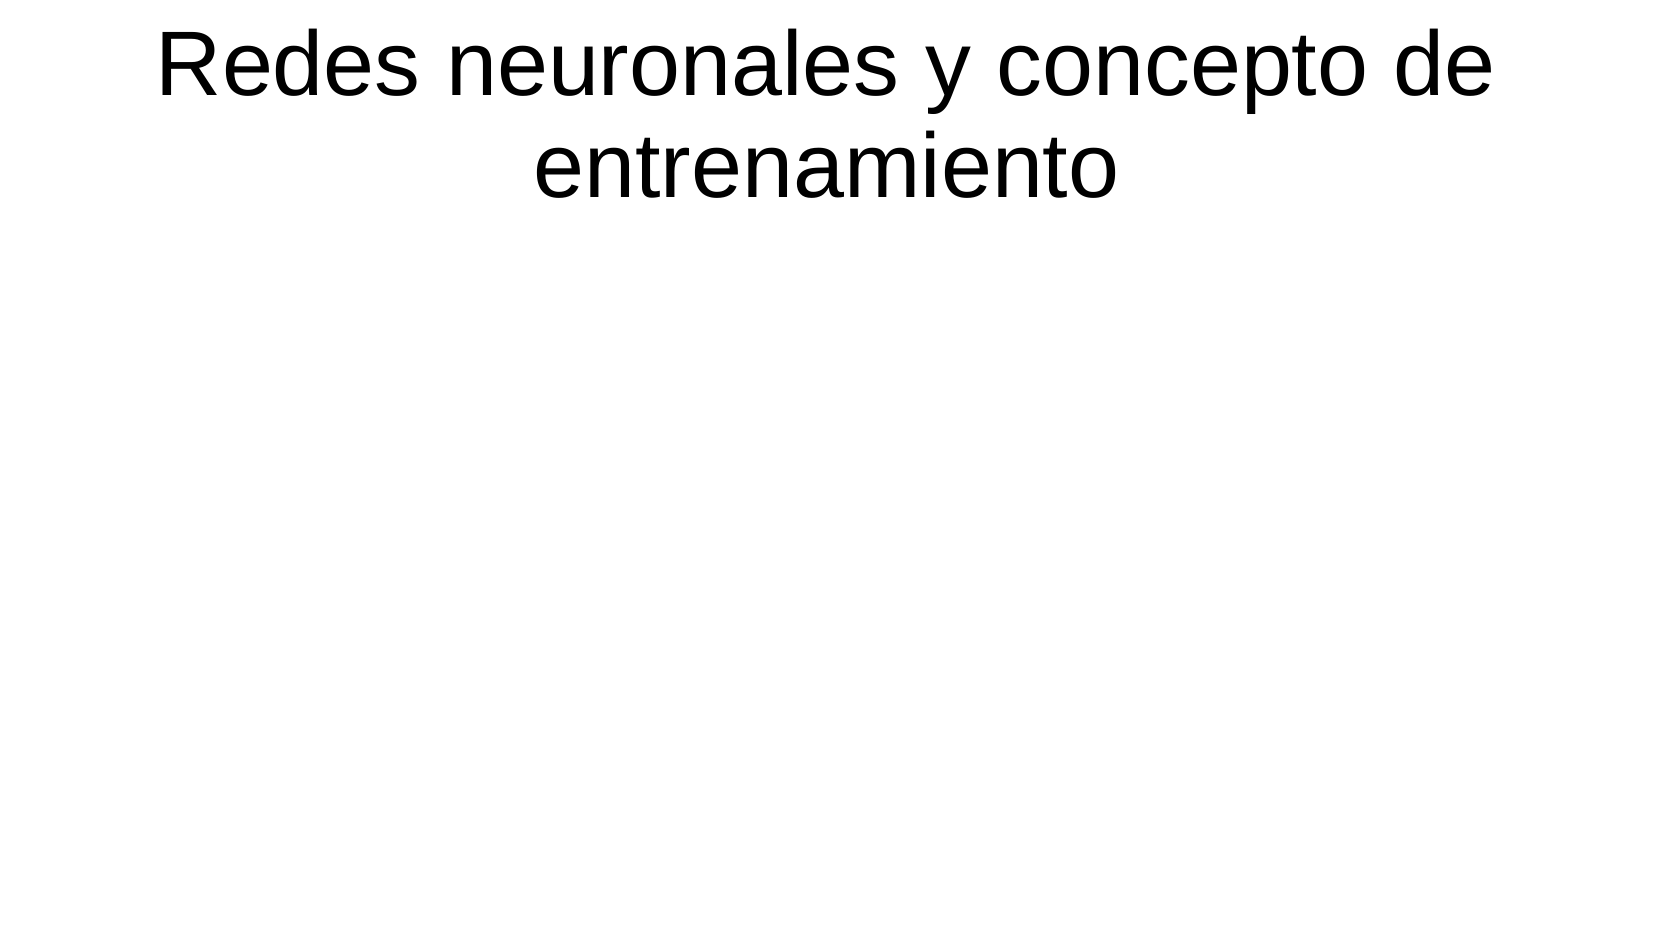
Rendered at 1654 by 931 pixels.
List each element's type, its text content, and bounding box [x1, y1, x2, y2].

title Redes neuronales y concepto de entrenamiento [82, 12, 1571, 218]
